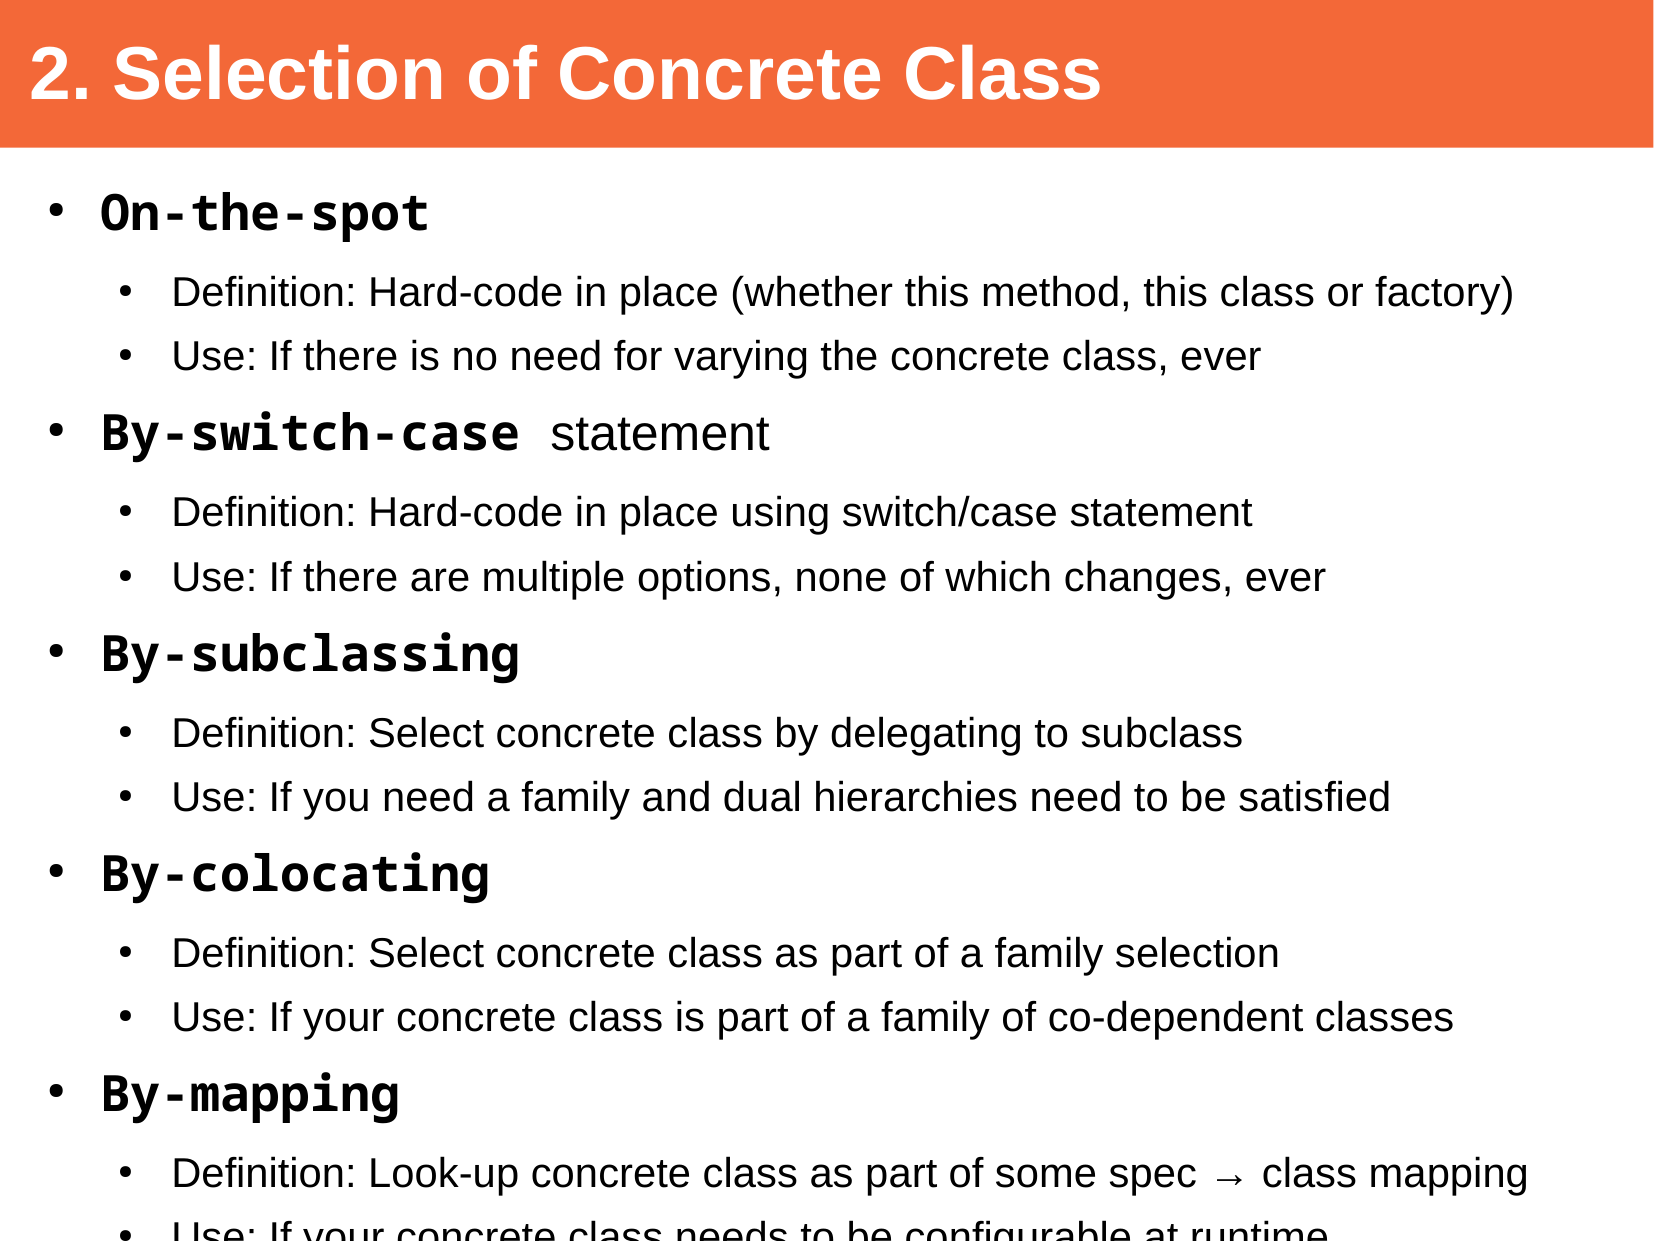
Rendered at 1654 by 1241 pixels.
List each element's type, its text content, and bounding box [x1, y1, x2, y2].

list On-the-spot Definition: Hard-code in place (whether this method, this class or factory) Use: If there is no need for varying the concrete class, ever By-switch-case statement Definition: Hard-code in place using switch/case statement Use: If there are multiple options, none of which changes, ever By-subclassing Definition: Select concrete class by delegating to subclass Use: If you need a family and dual hierarchies need to be satisfied By-colocating Definition: Select concrete class as part of a family selection Use: If your concrete class is part of a family of co-dependent classes By-mapping Definition: Look-up concrete class as part of some spec → class mapping Use: If your concrete class needs to be configurable at runtime [29, 177, 1625, 1211]
title 2. Selection of Concrete Class [0, 0, 1654, 148]
